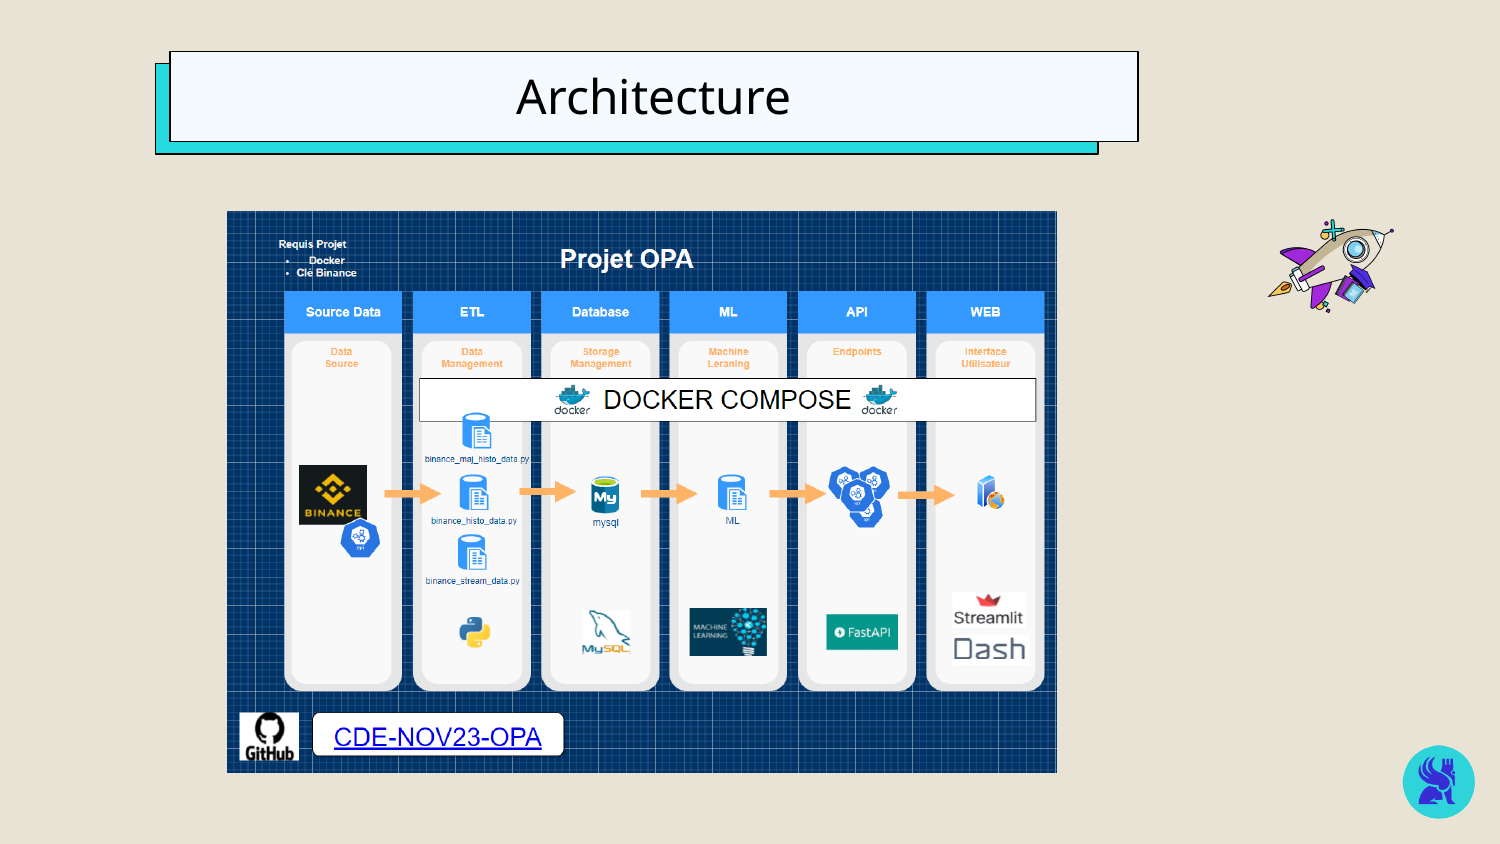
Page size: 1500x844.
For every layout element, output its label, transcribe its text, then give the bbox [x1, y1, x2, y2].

picture [1258, 187, 1404, 340]
title Architecture [170, 51, 1138, 142]
text_box [155, 63, 1098, 154]
picture [227, 211, 1057, 773]
picture [1402, 745, 1475, 819]
